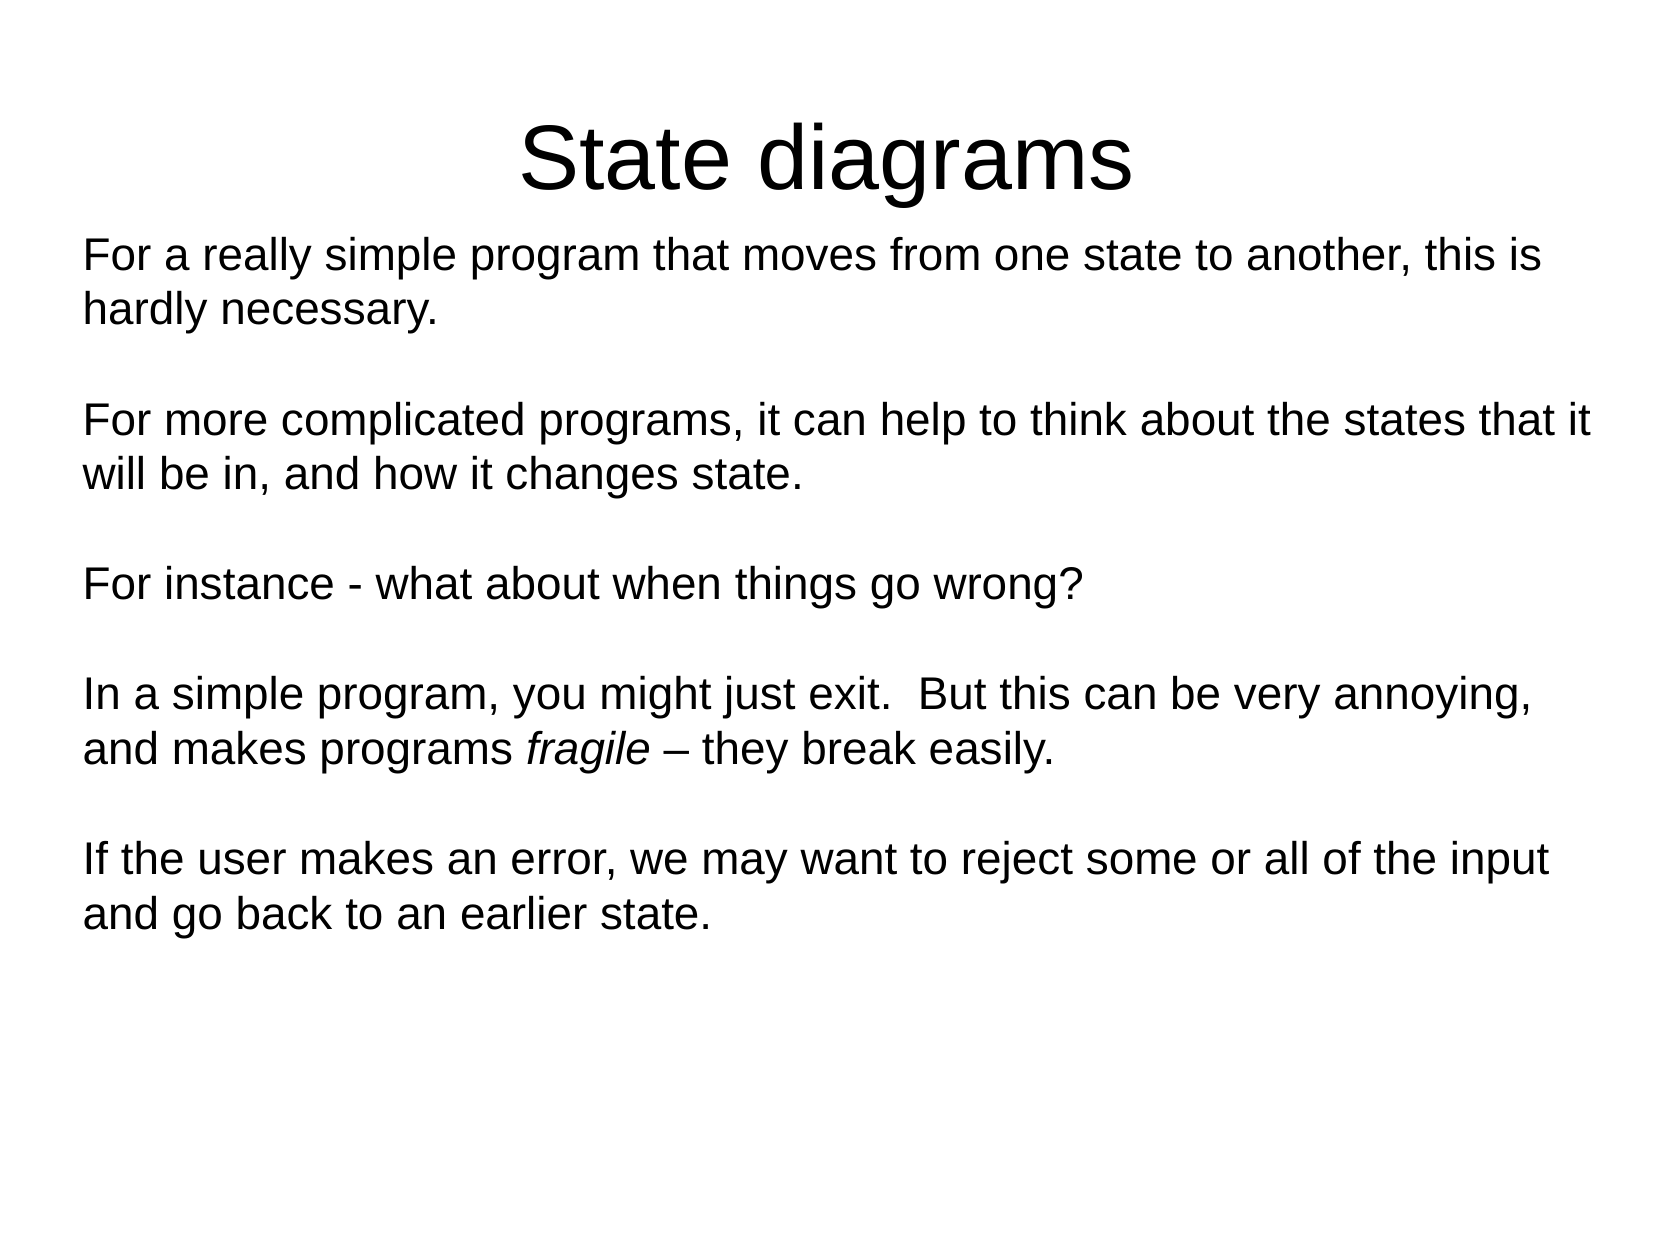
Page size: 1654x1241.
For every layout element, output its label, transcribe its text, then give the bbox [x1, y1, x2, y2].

title State diagrams [82, 49, 1571, 224]
subtitle For a really simple program that moves from one state to another, this is hardly necessary. For more complicated programs, it can help to think about the states that it will be in, and how it changes state. For instance - what about when things go wrong? In a simple program, you might just exit. But this can be very annoying, and makes programs fragile – they break easily. If the user makes an error, we may want to reject some or all of the input and go back to an earlier state. [82, 224, 1595, 1158]
